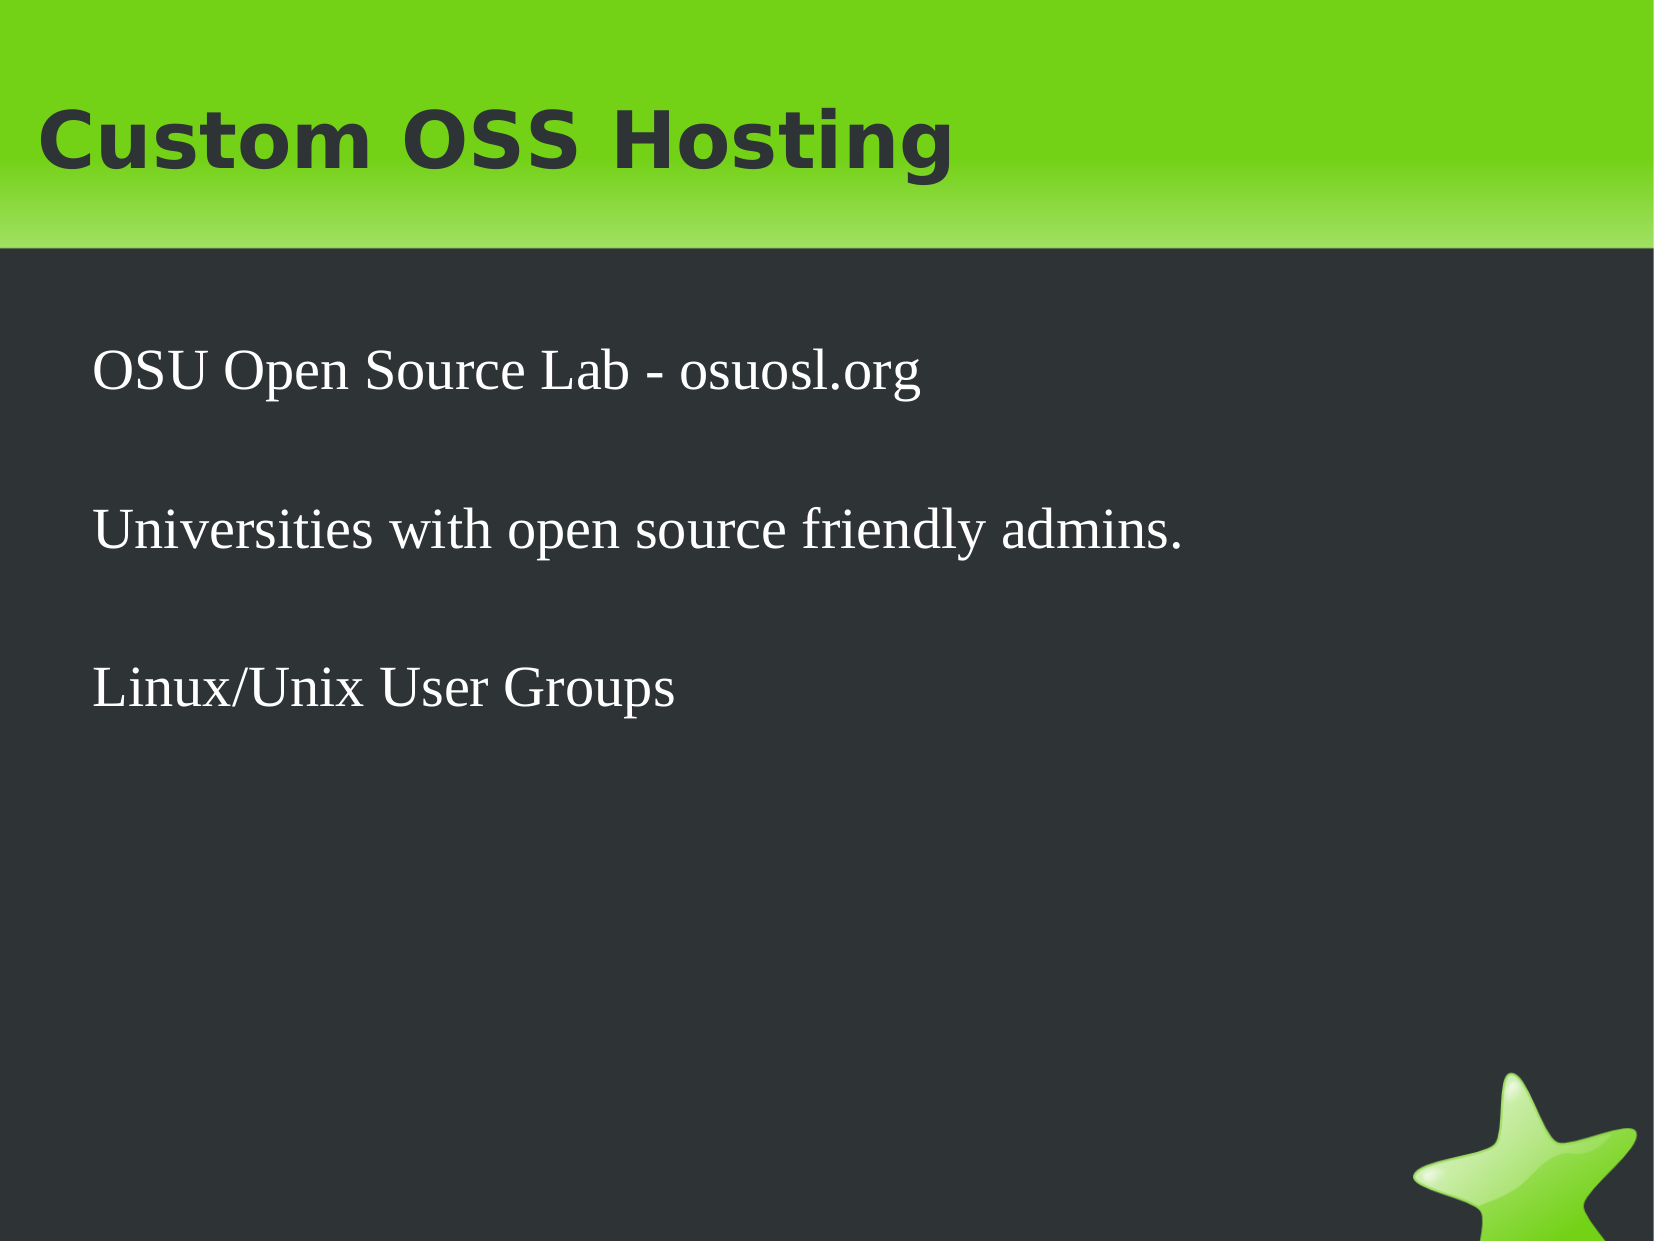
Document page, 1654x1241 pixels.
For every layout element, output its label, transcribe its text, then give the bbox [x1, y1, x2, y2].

picture [0, 0, 1654, 1241]
list OSU Open Source Lab - osuosl.org Universities with open source friendly admins. Linux/Unix User Groups [74, 337, 1613, 1201]
title Custom OSS Hosting [37, 37, 1654, 245]
